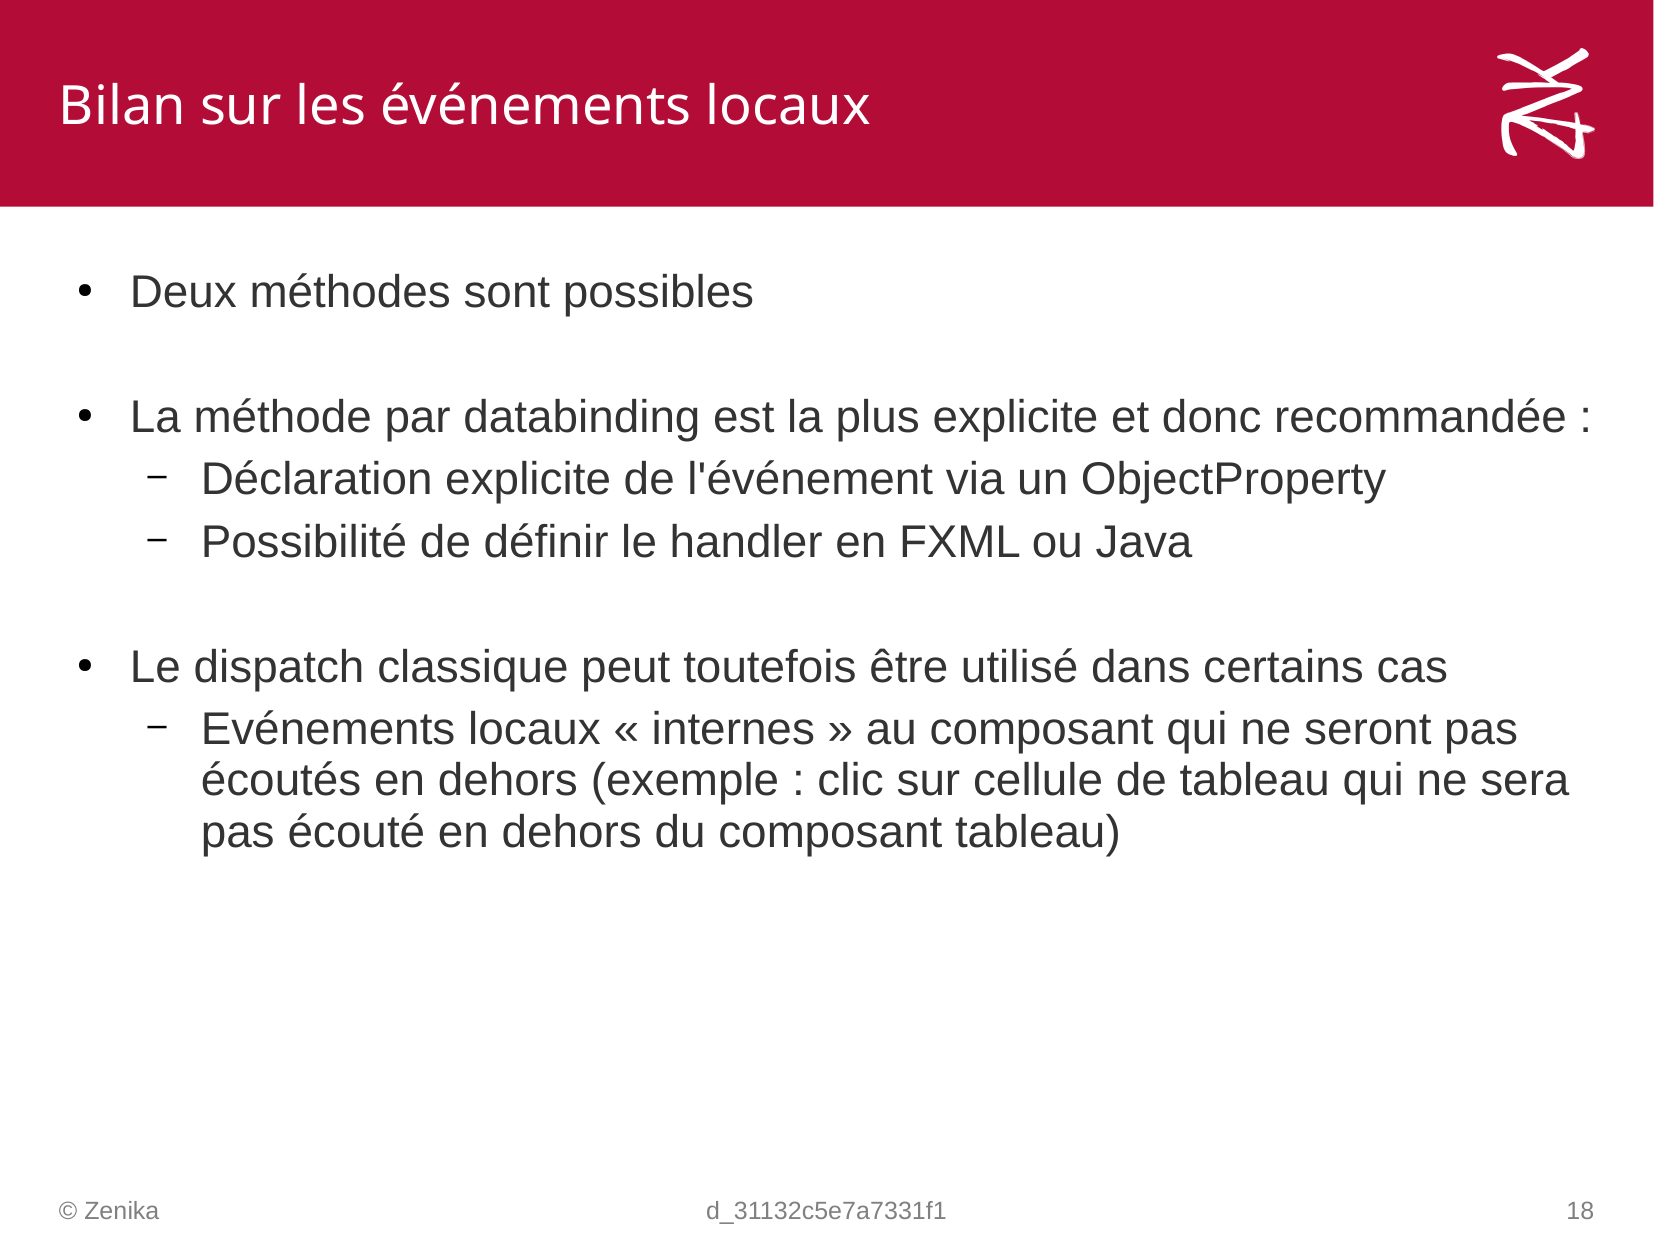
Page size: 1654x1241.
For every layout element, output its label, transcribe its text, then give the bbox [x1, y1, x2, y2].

list Deux méthodes sont possibles La méthode par databinding est la plus explicite et donc recommandée : Déclaration explicite de l'événement via un ObjectProperty Possibilité de définir le handler en FXML ou Java Le dispatch classique peut toutefois être utilisé dans certains cas Evénements locaux « internes » au composant qui ne seront pas écoutés en dehors (exemple : clic sur cellule de tableau qui ne sera pas écouté en dehors du composant tableau) [59, 265, 1595, 986]
title Bilan sur les événements locaux [59, 29, 1595, 178]
